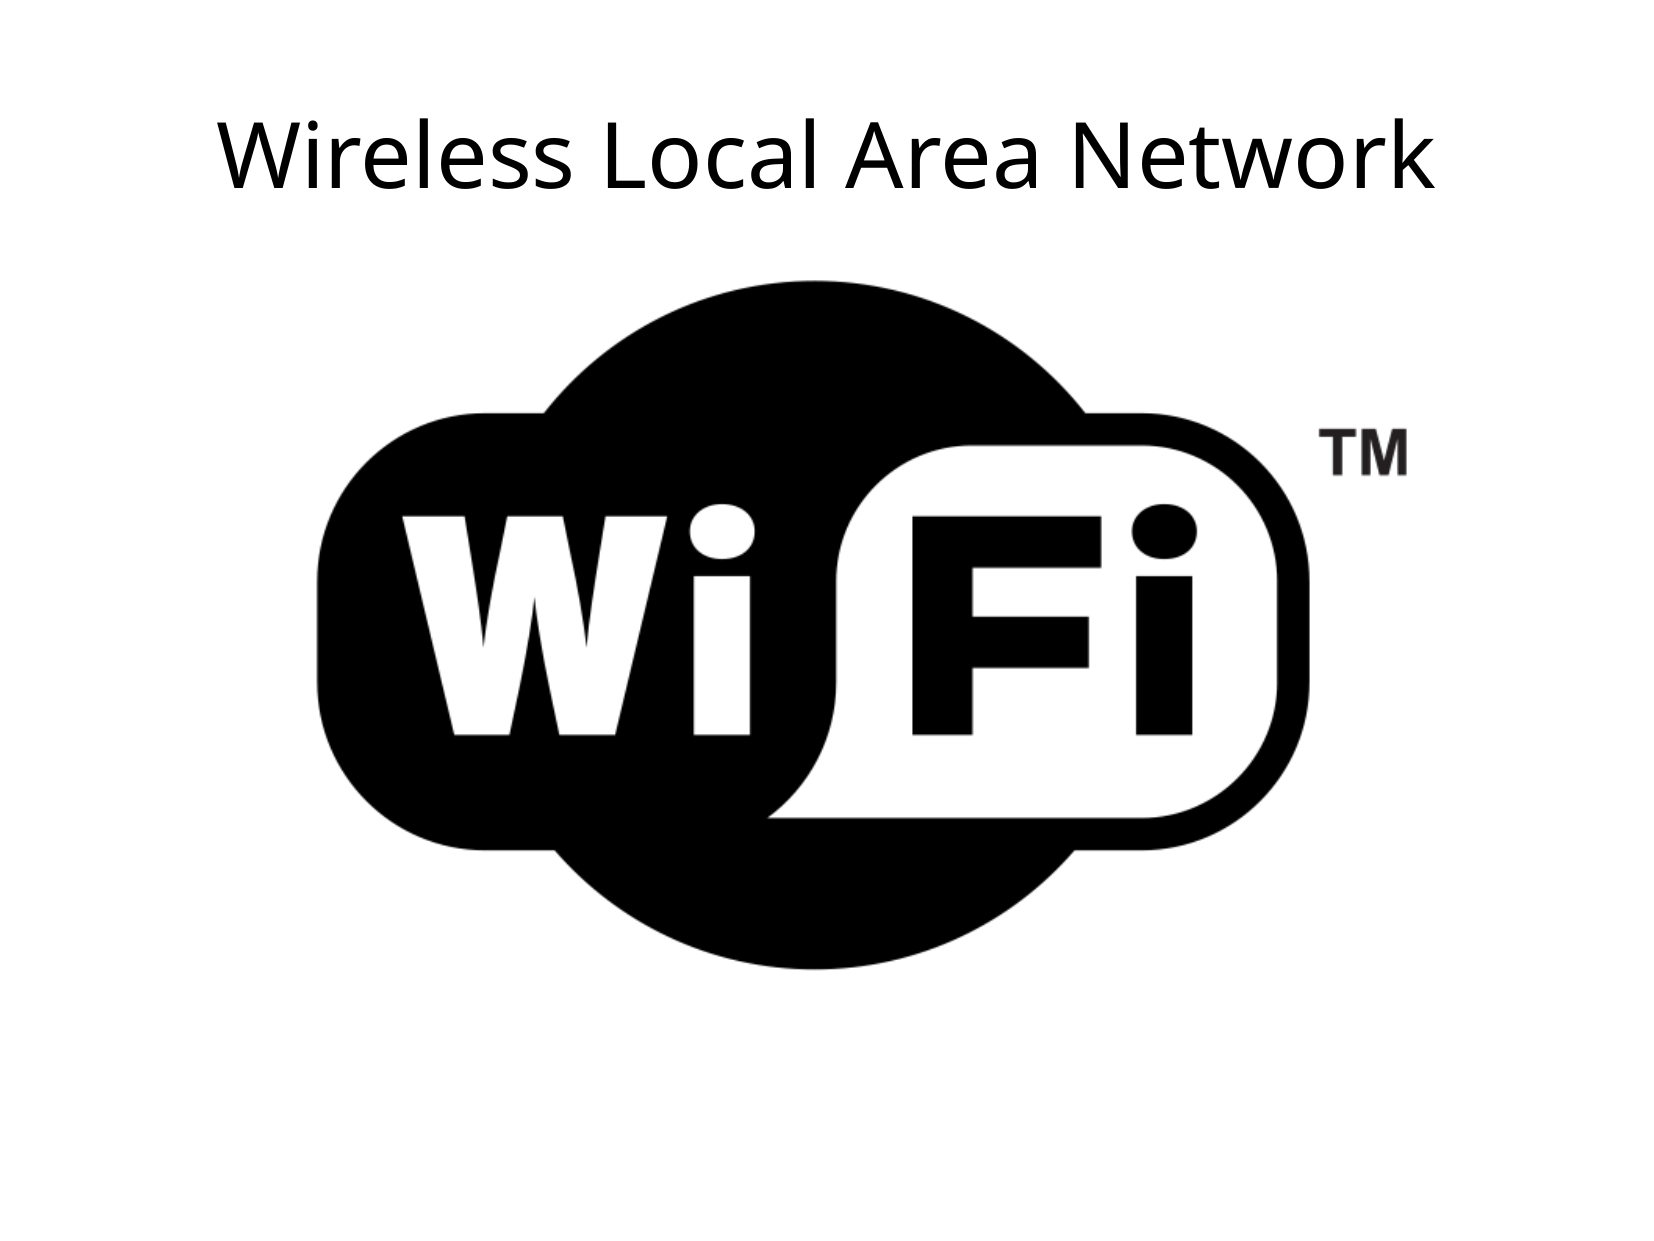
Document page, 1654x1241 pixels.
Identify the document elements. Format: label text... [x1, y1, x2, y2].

picture [209, 254, 1460, 996]
title Wireless Local Area Network [82, 49, 1571, 257]
